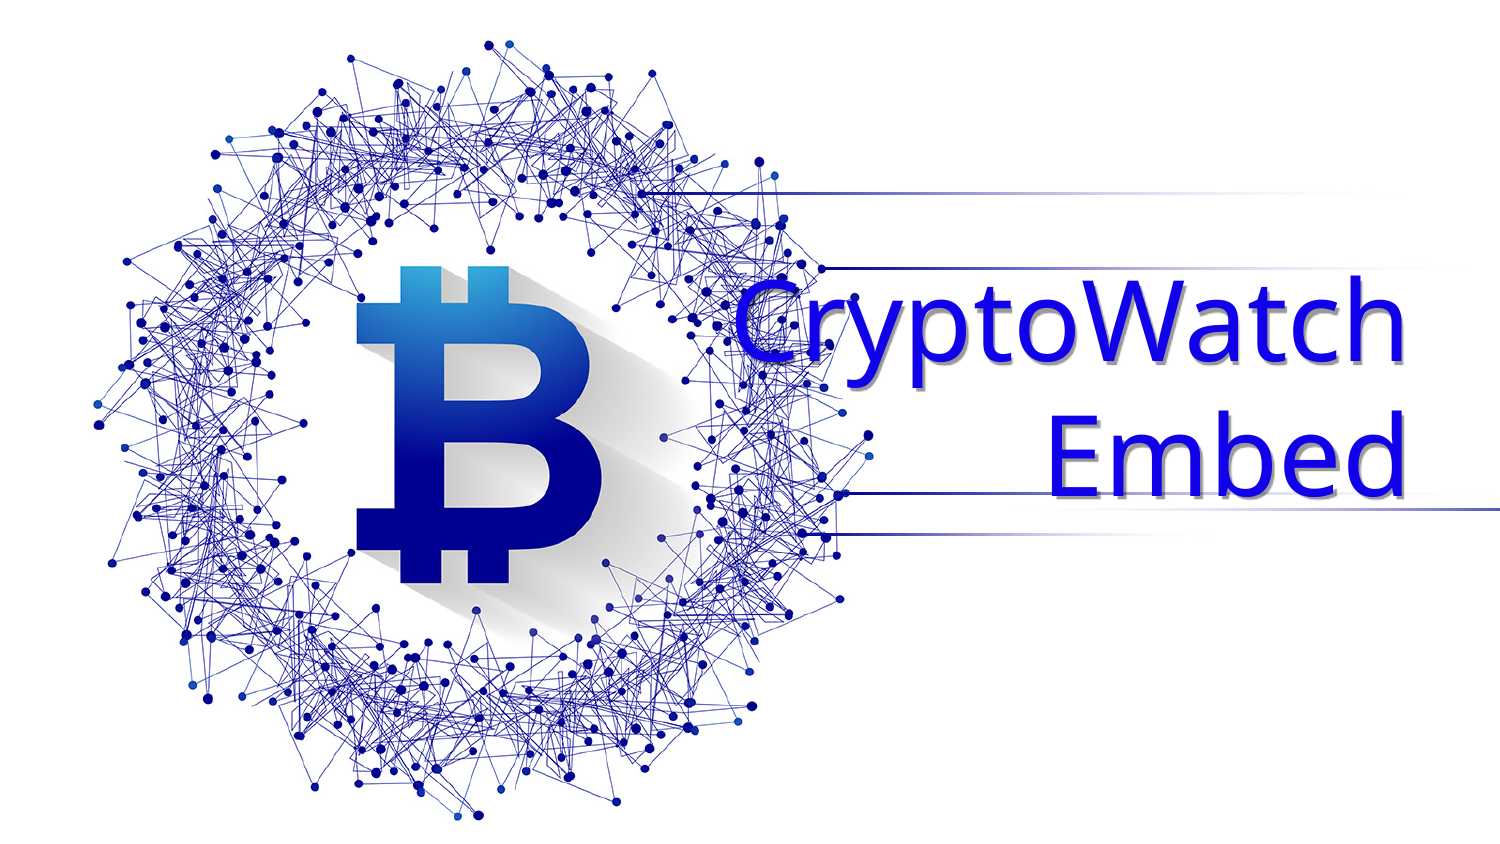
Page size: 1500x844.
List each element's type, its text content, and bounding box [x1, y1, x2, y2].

picture [0, 0, 1500, 844]
title CryptoWatch Embed [73, 271, 1427, 498]
